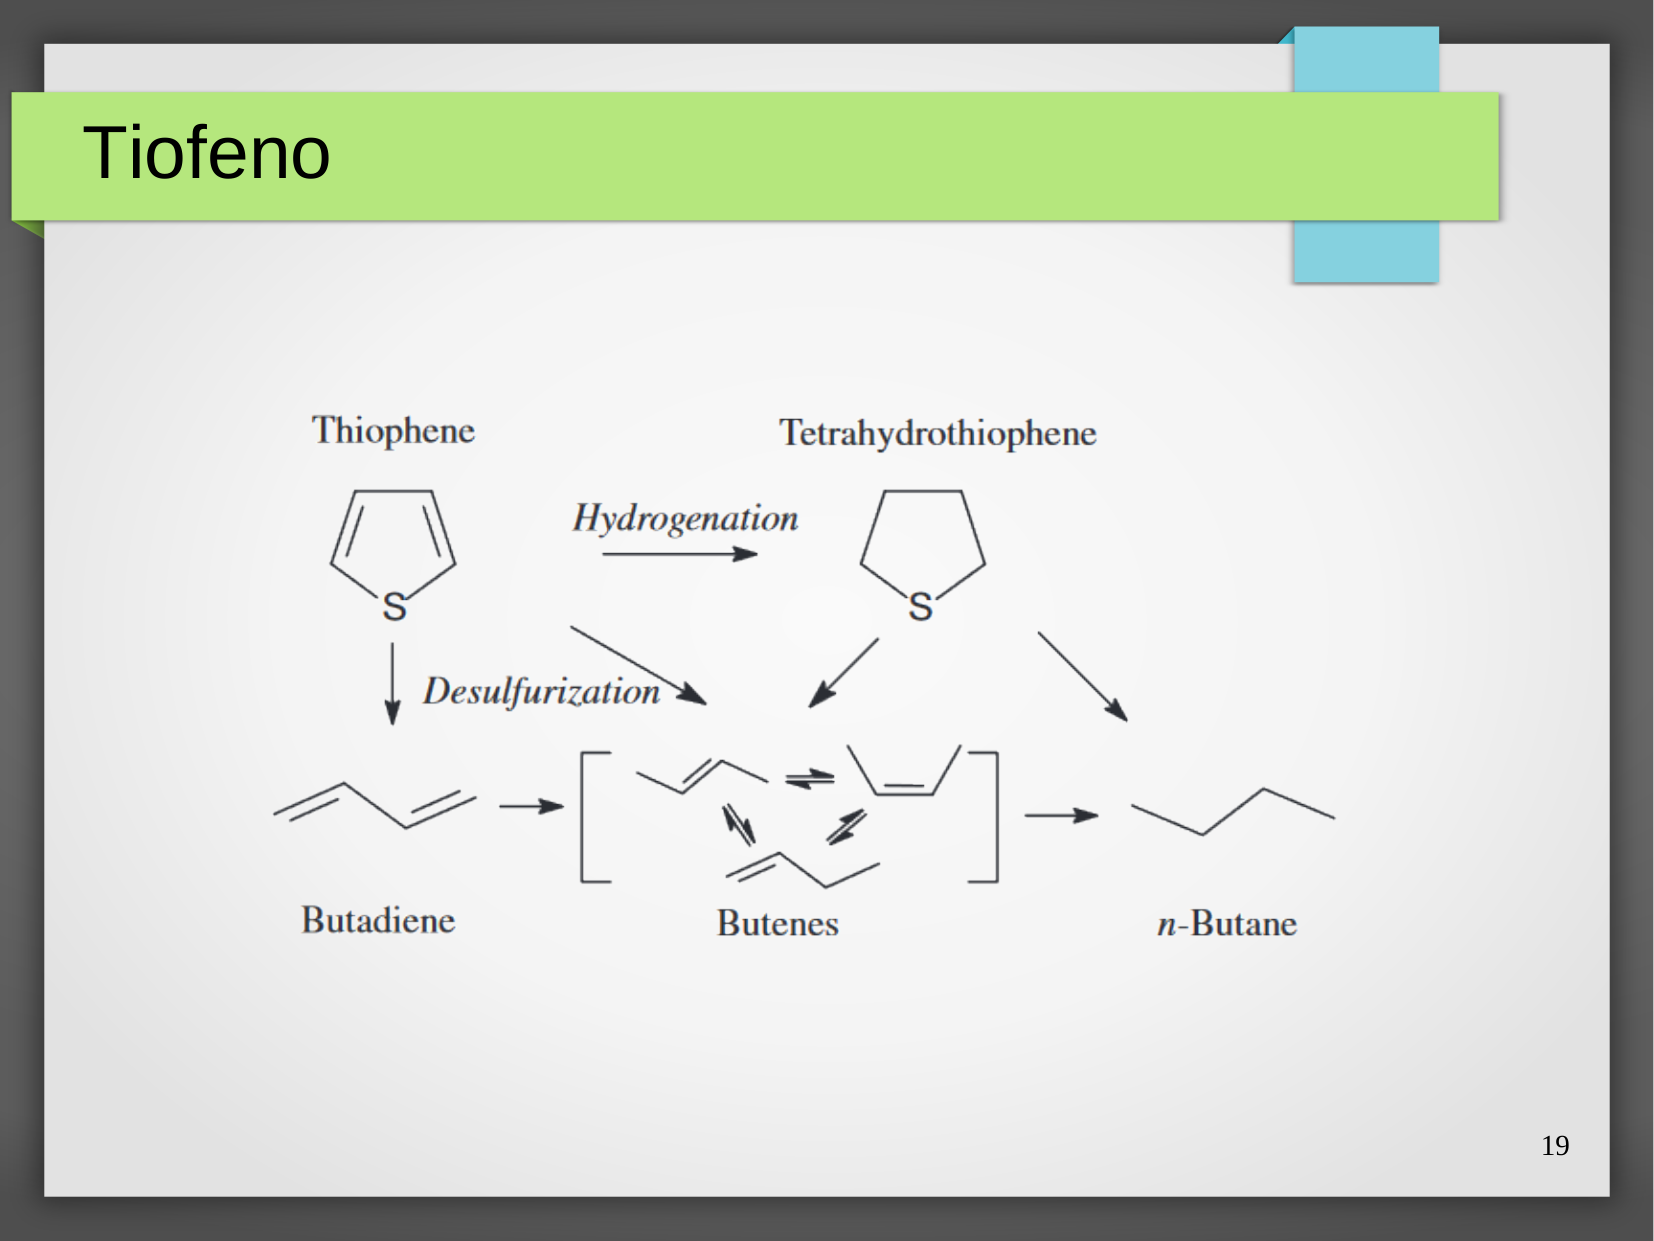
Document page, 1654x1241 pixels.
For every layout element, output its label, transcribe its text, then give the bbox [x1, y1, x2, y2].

picture [0, 0, 1654, 1241]
text_box Tiofeno [82, 94, 1264, 213]
text_box <number> [1185, 1129, 1571, 1215]
